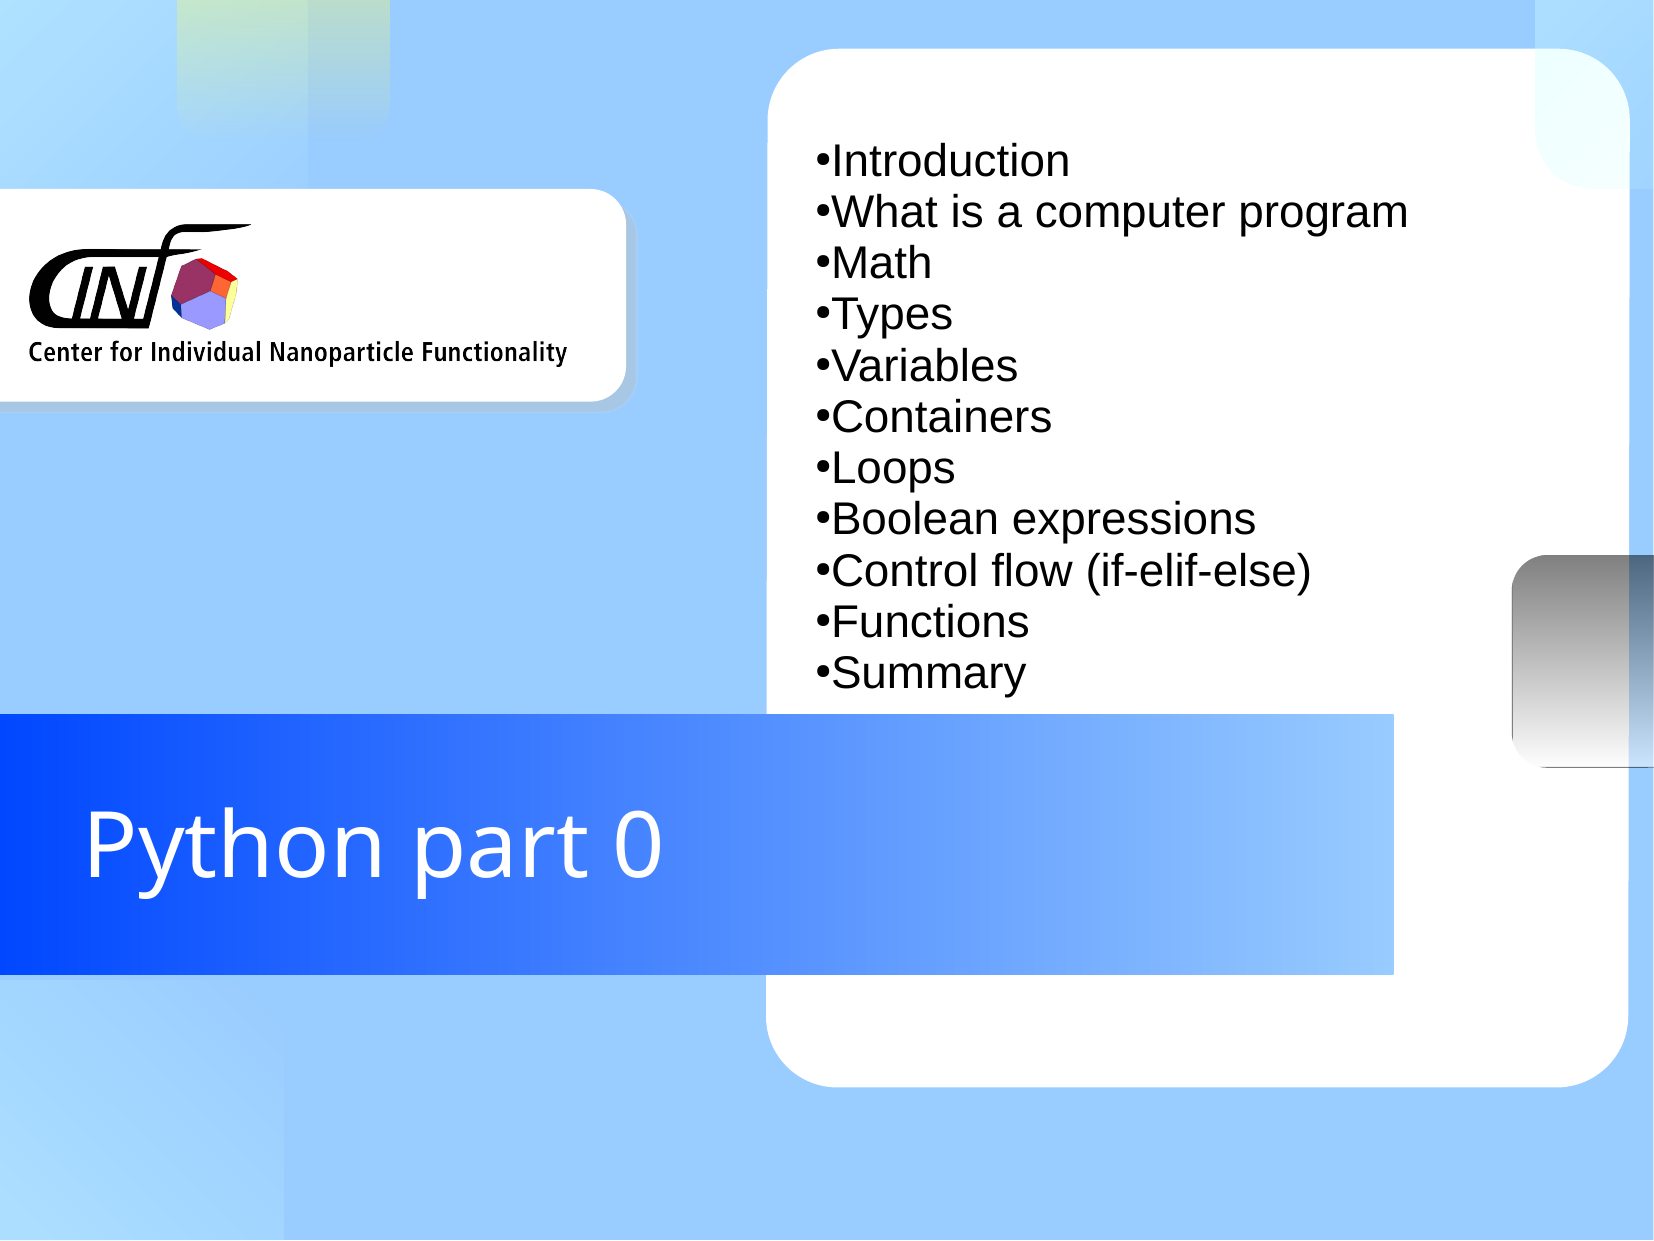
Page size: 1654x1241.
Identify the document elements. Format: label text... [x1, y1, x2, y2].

title Python part 0 [82, 738, 1312, 946]
subtitle Introduction What is a computer program Math Types Variables Containers Loops Boolean expressions Control flow (if-elif-else) Functions Summary [814, 134, 1571, 750]
picture [28, 224, 567, 367]
table_header A [1013, 946, 1017, 974]
